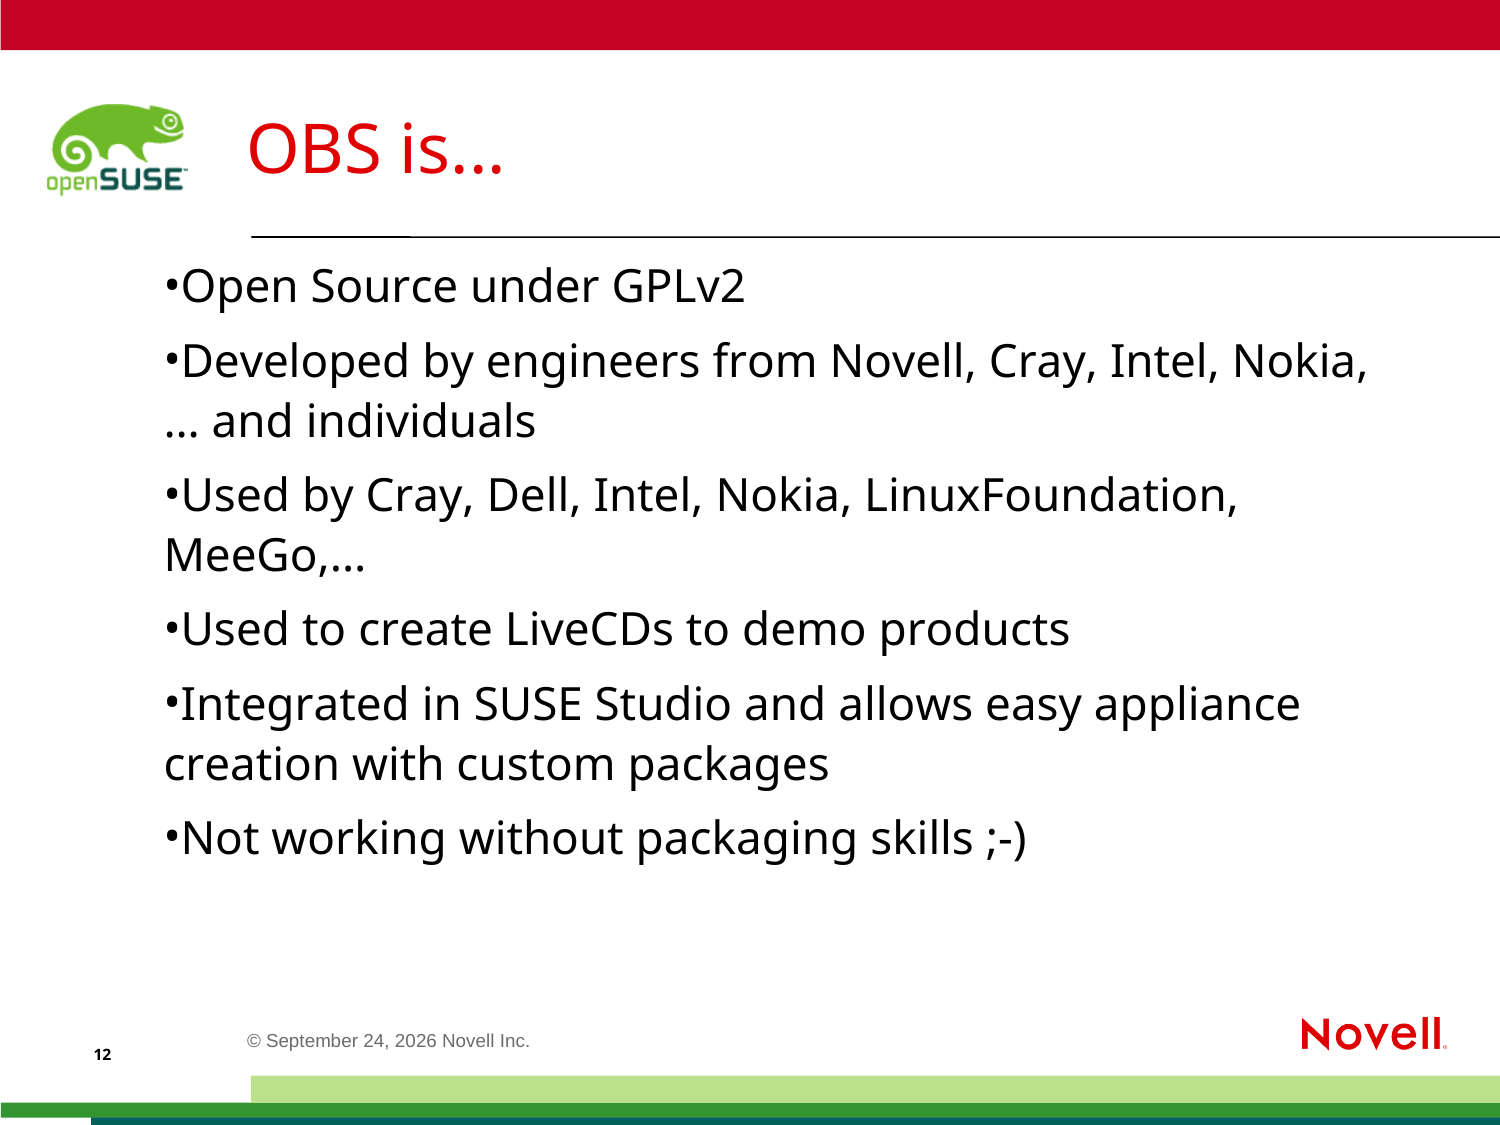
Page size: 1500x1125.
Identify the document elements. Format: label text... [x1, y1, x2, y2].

title OBS is... [246, 68, 1409, 231]
picture [1295, 1011, 1453, 1056]
picture [47, 104, 188, 197]
list Open Source under GPLv2 Developed by engineers from Novell, Cray, Intel, Nokia, … and individuals Used by Cray, Dell, Intel, Nokia, LinuxFoundation, MeeGo,... Used to create LiveCDs to demo products Integrated in SUSE Studio and allows easy appliance creation with custom packages Not working without packaging skills ;-) [163, 254, 1404, 856]
